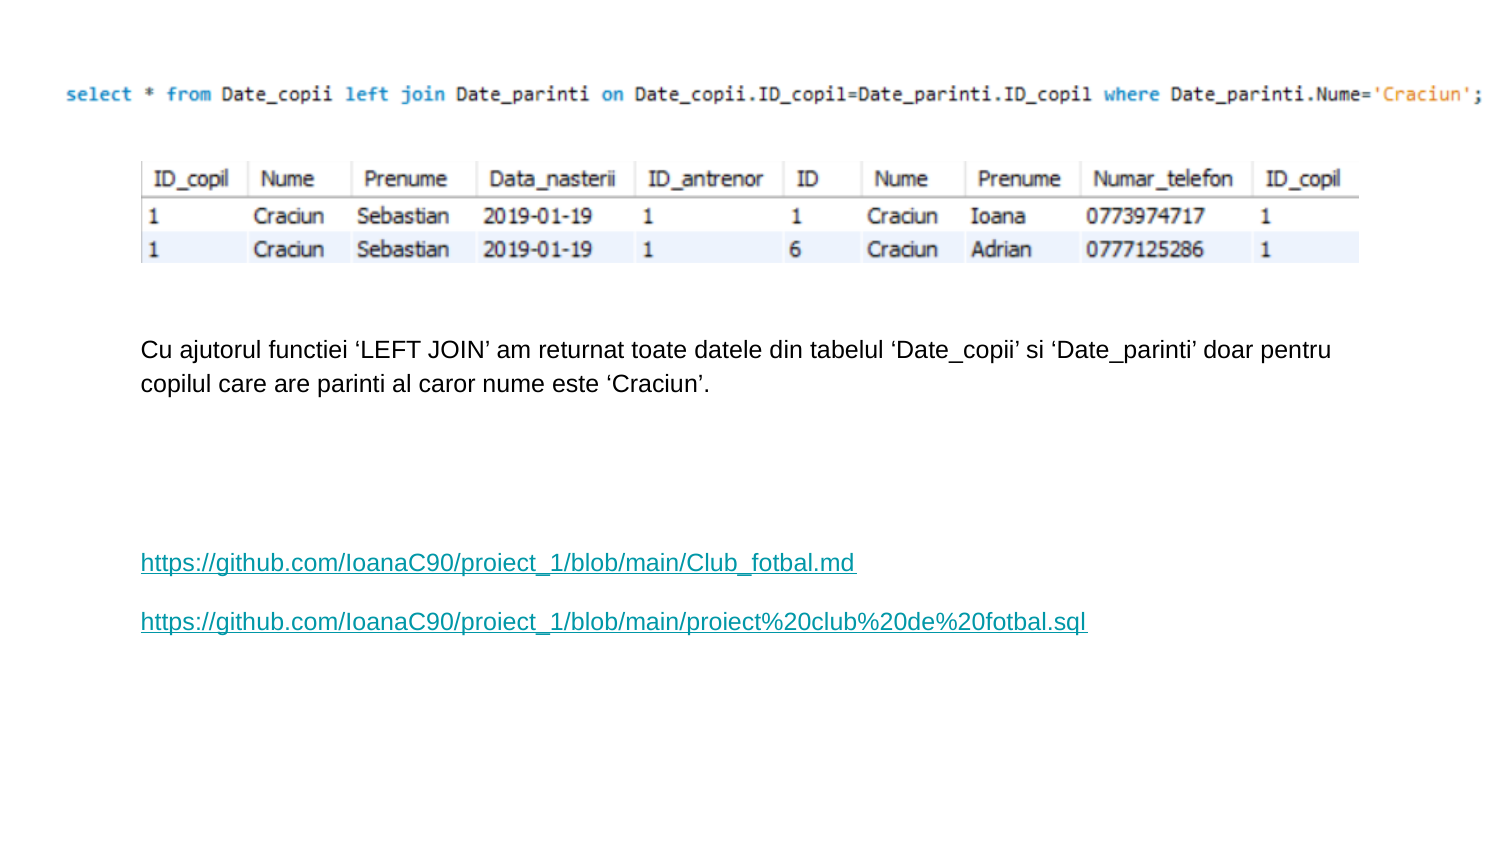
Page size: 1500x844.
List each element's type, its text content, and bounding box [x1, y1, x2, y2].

picture [51, 80, 1500, 111]
text_box Cu ajutorul functiei ‘LEFT JOIN’ am returnat toate datele din tabelul ‘Date_copii’ si ‘Date_parinti’ doar pentru copilul care are parinti al caror nume este ‘Craciun’. https://github.com/IoanaC90/proiect_1/blob/main/Club_fotbal.md https://github.com/IoanaC90/proiect_1/blob/main/proiect%20club%20de%20fotbal.sql [125, 313, 1375, 796]
picture [141, 161, 1359, 263]
